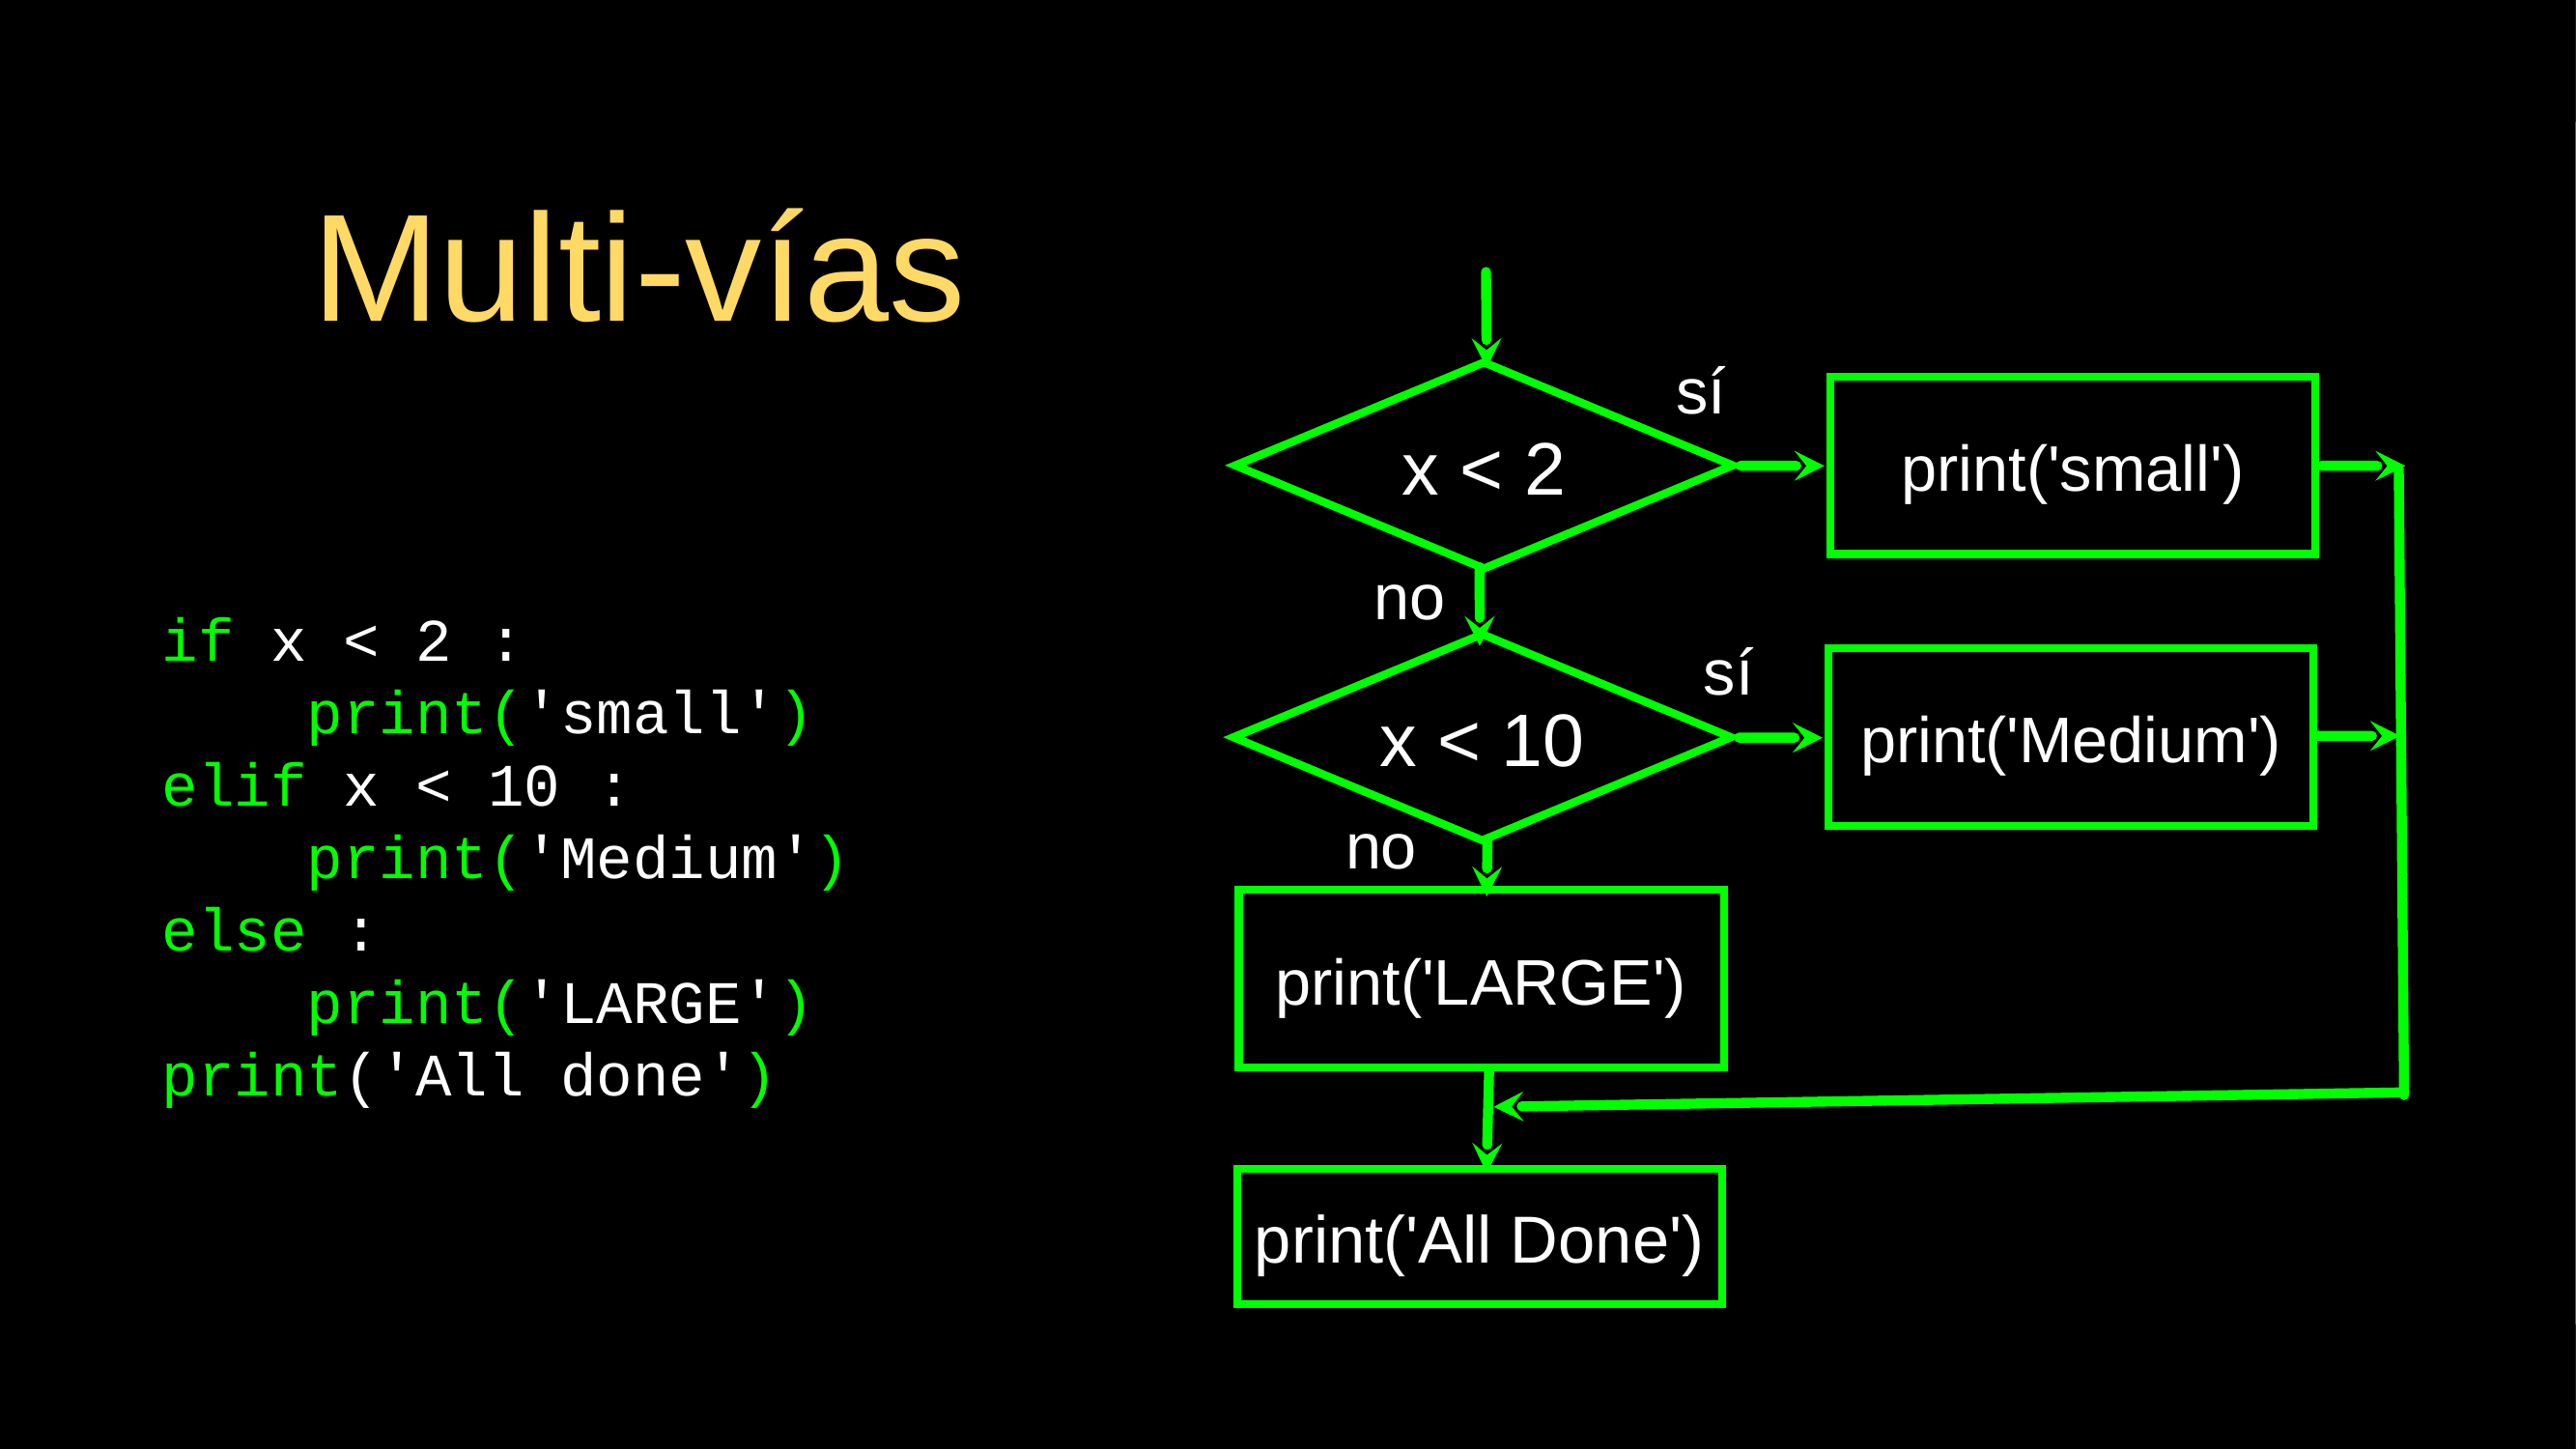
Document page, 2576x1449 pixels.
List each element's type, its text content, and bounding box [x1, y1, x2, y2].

text_box sí [1646, 349, 1757, 428]
text_box sí [1667, 629, 1791, 708]
text_box print('LARGE') [1238, 890, 1724, 1068]
text_box no [1372, 554, 1448, 634]
title Multi-vías [183, 118, 1096, 403]
text_box no [1343, 804, 1420, 883]
text_box x < 2 [1234, 362, 1733, 568]
text_box print('Medium') [1828, 648, 2314, 826]
text_box print('small') [1830, 376, 2316, 554]
text_box print('All Done') [1236, 1169, 1722, 1304]
text_box if x < 2 : print('small') elif x < 10 : print('Medium') else : print('LARGE') print('All done') [161, 465, 971, 1172]
text_box x < 10 [1233, 635, 1732, 840]
